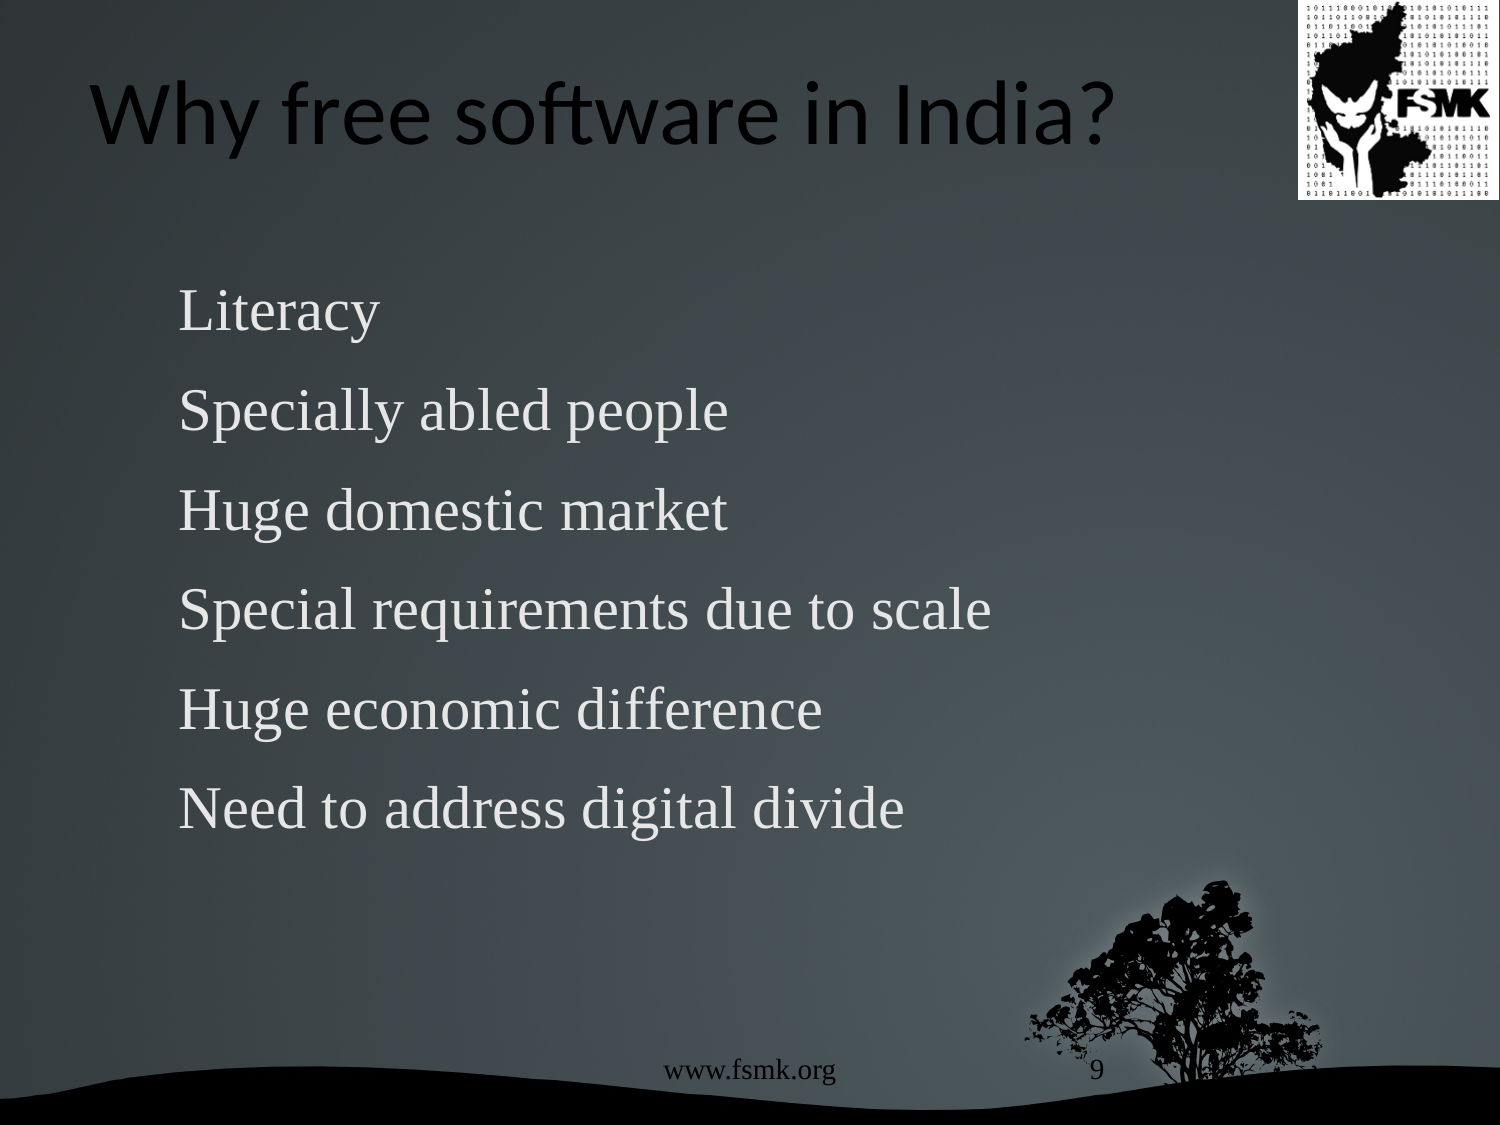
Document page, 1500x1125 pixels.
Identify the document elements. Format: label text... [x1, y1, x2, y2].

picture [0, 0, 1500, 1125]
list Literacy Specially abled people Huge domestic market Special requirements due to scale Huge economic difference Need to address digital divide [75, 262, 1425, 1005]
title Why free software in India? [75, 45, 1425, 233]
text_box www.fsmk.org [512, 1042, 988, 1103]
text_box <number> [1074, 1042, 1425, 1103]
